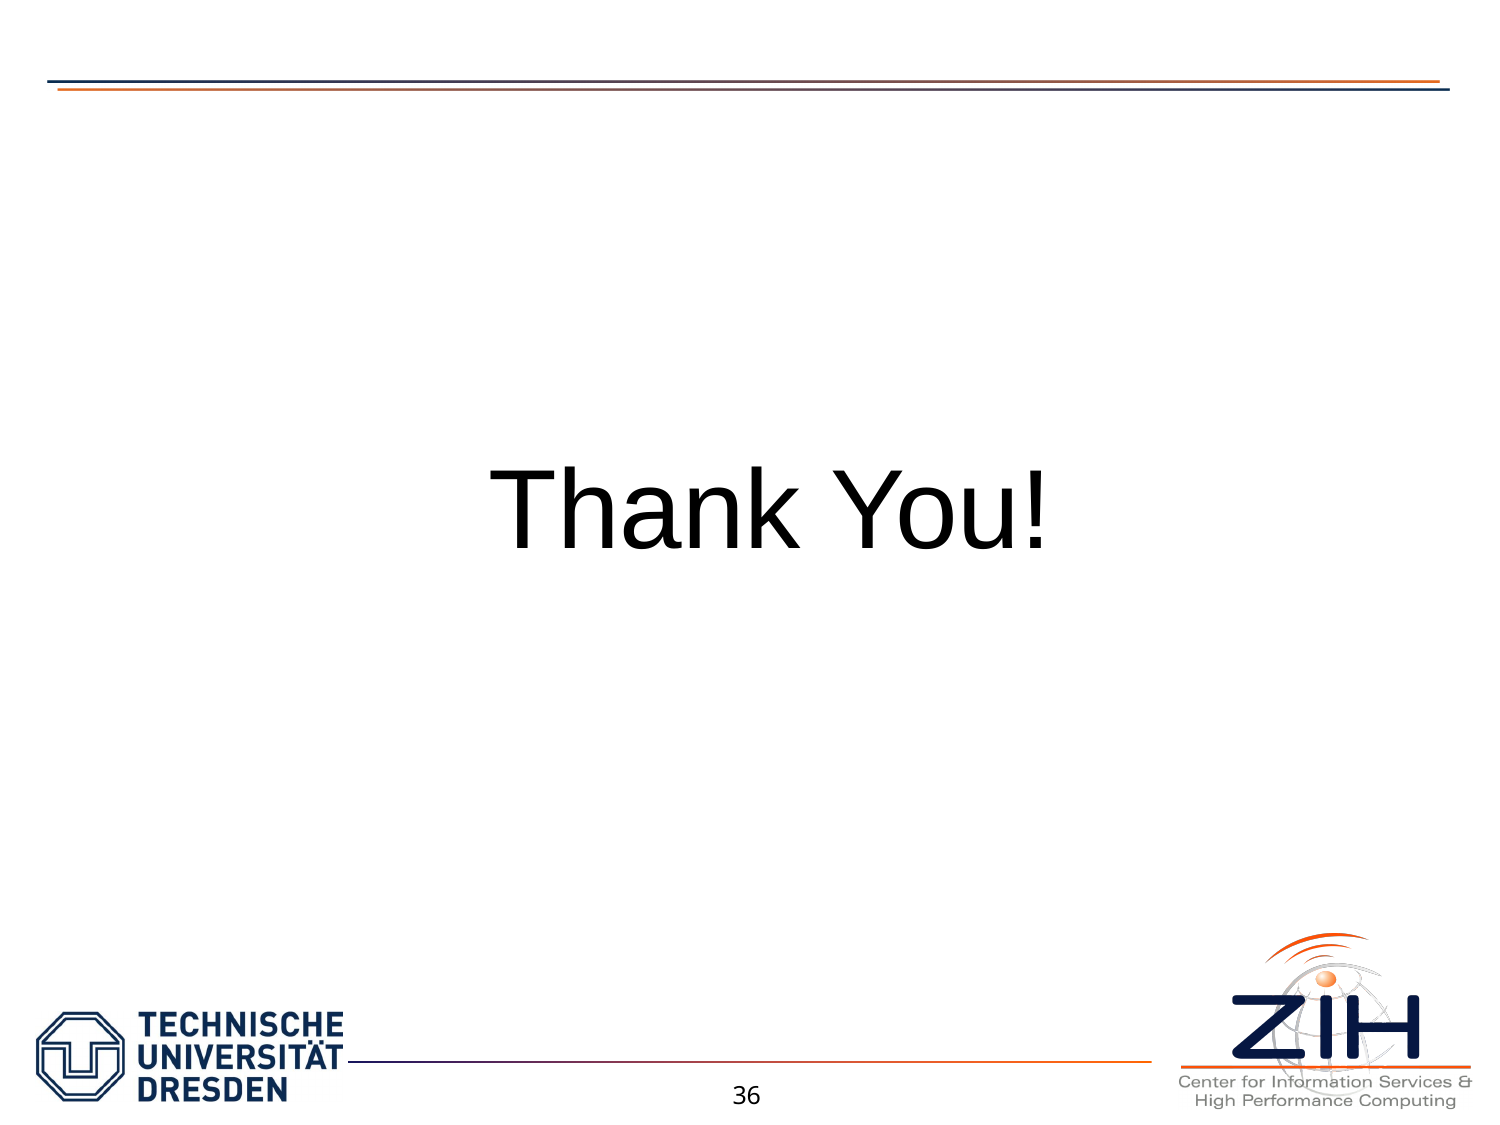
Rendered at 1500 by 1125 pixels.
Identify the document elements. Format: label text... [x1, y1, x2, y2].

picture [35, 1011, 343, 1102]
picture [1178, 933, 1473, 1110]
subtitle Thank You! [29, 118, 1471, 901]
picture [47, 80, 1450, 91]
